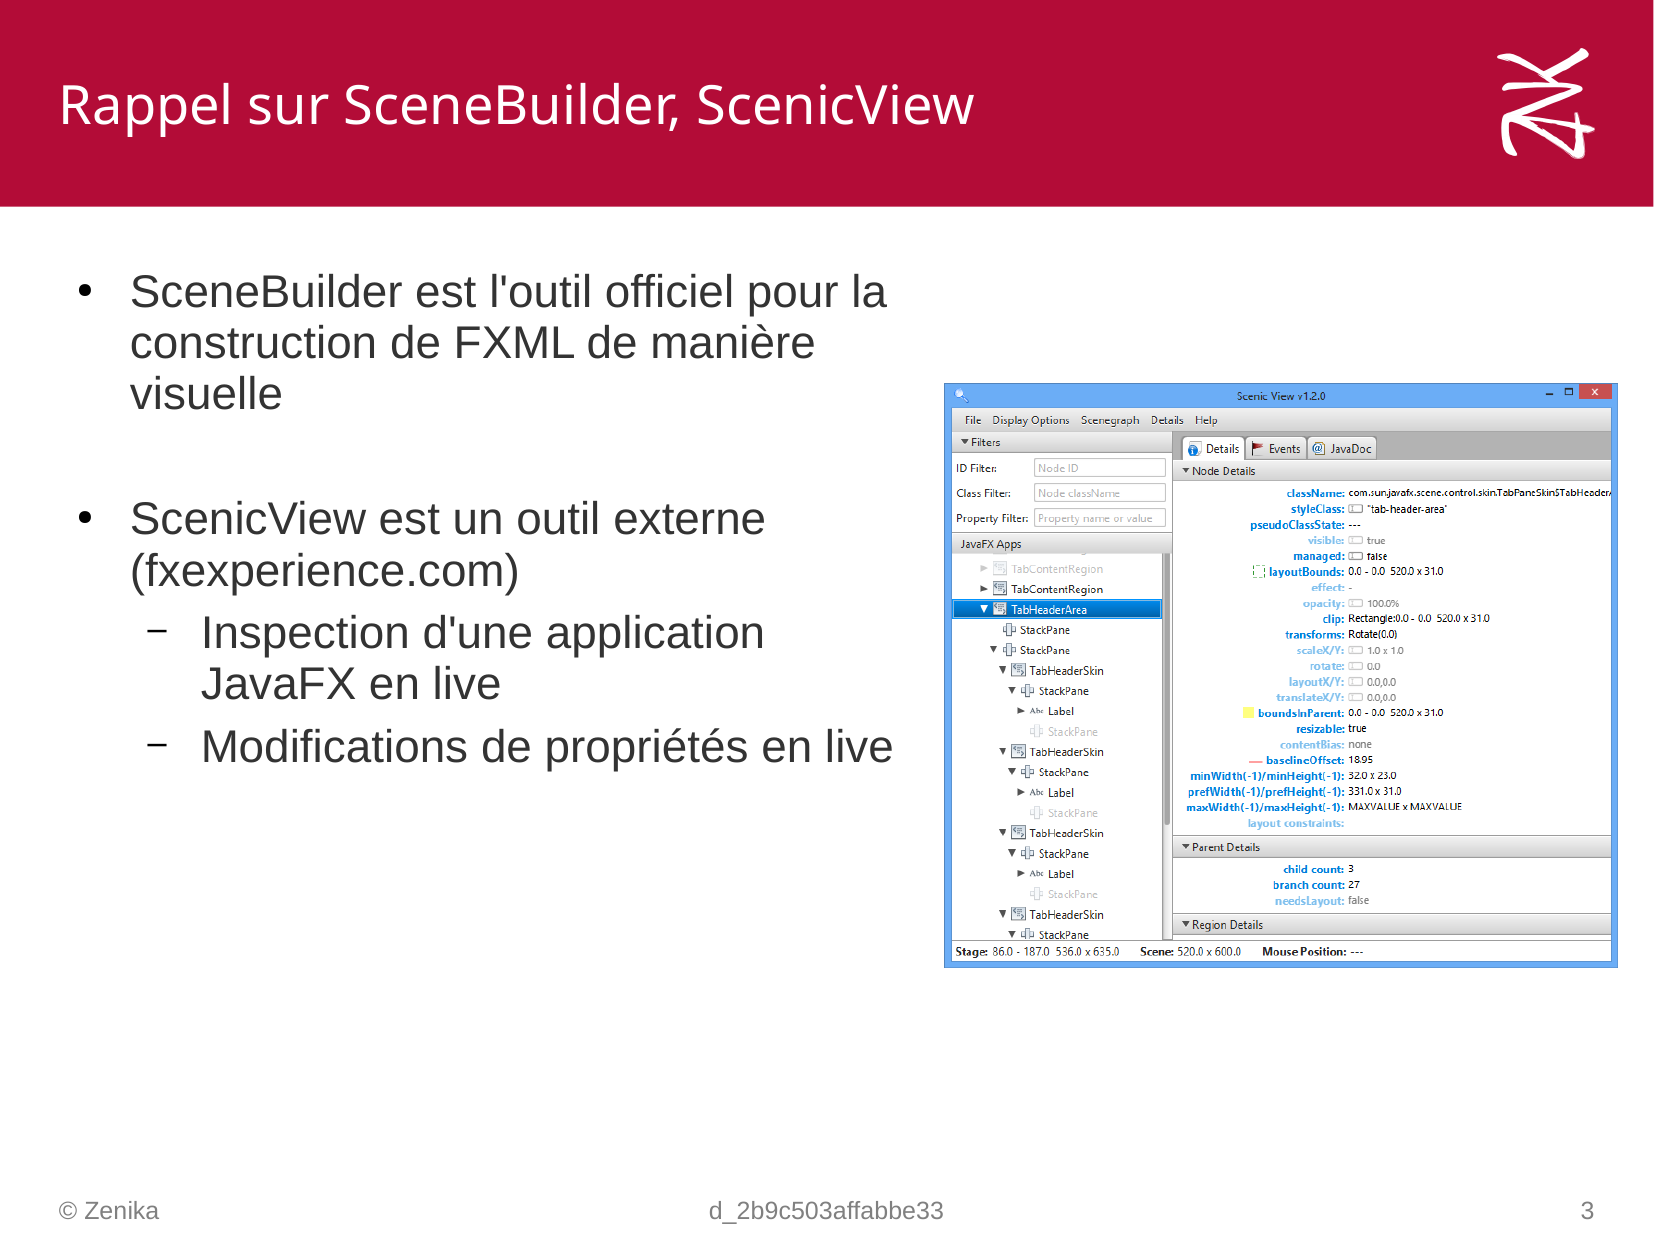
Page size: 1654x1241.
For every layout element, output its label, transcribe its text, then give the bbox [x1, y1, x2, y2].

title Rappel sur SceneBuilder, ScenicView [59, 29, 1595, 178]
list SceneBuilder est l'outil officiel pour la construction de FXML de manière visuelle ScenicView est un outil externe (fxexperience.com) Inspection d'une application JavaFX en live Modifications de propriétés en live [59, 265, 916, 1182]
picture [944, 383, 1618, 968]
